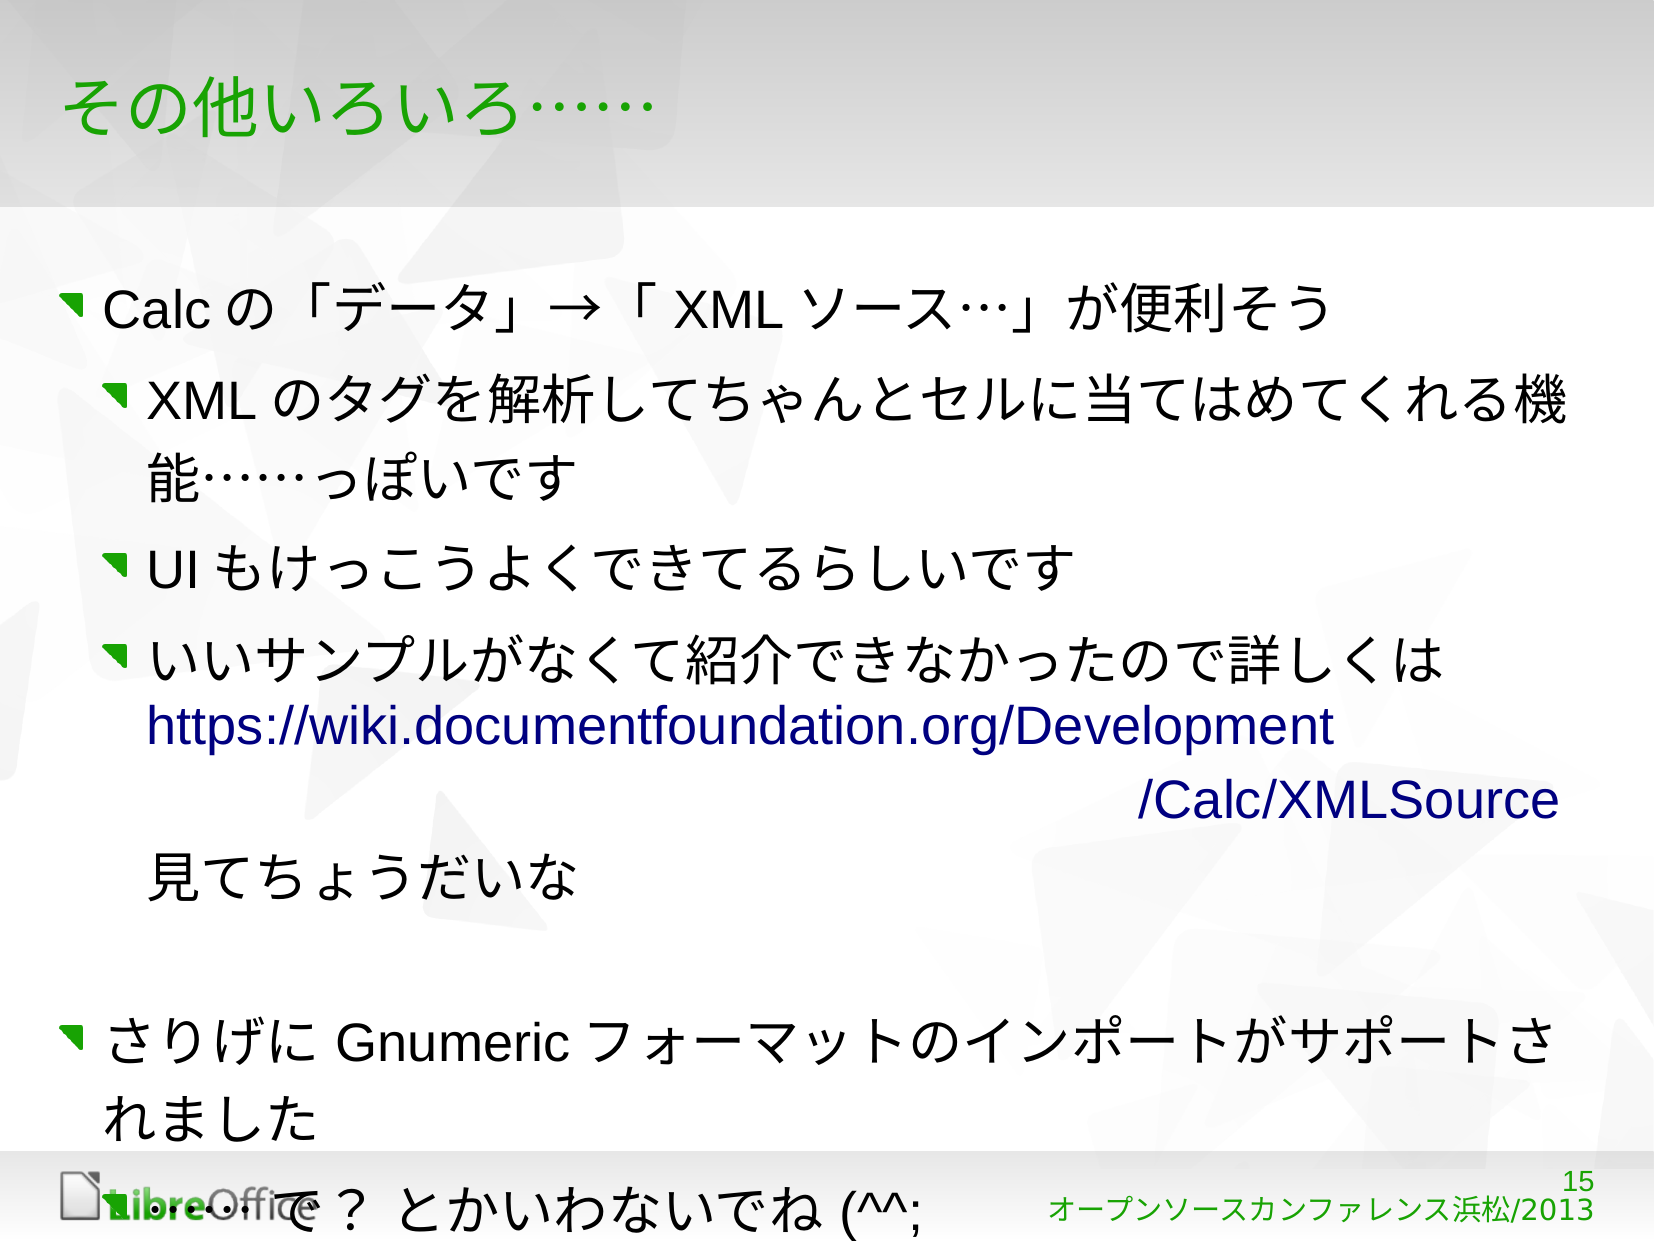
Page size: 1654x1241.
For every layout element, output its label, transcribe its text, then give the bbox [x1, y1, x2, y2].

picture [915, 548, 1654, 1169]
picture [0, 0, 783, 931]
picture [41, 1152, 337, 1240]
list Calcの「データ」→「XMLソース…」が便利そう XMLのタグを解析してちゃんとセルに当てはめてくれる機能……っぽいです UIもけっこうよくできてるらしいです いいサンプルがなくて紹介できなかったので詳しくは https://wiki.documentfoundation.org/Development /Calc/XMLSource 見てちょうだいな さりげにGnumericフォーマットのインポートがサポートされました ……で？ とかいわないでね(^^; セル内関数も増えてます。Excelに負けるな！ [59, 265, 1595, 1141]
title その他いろいろ…… [59, 29, 1595, 178]
